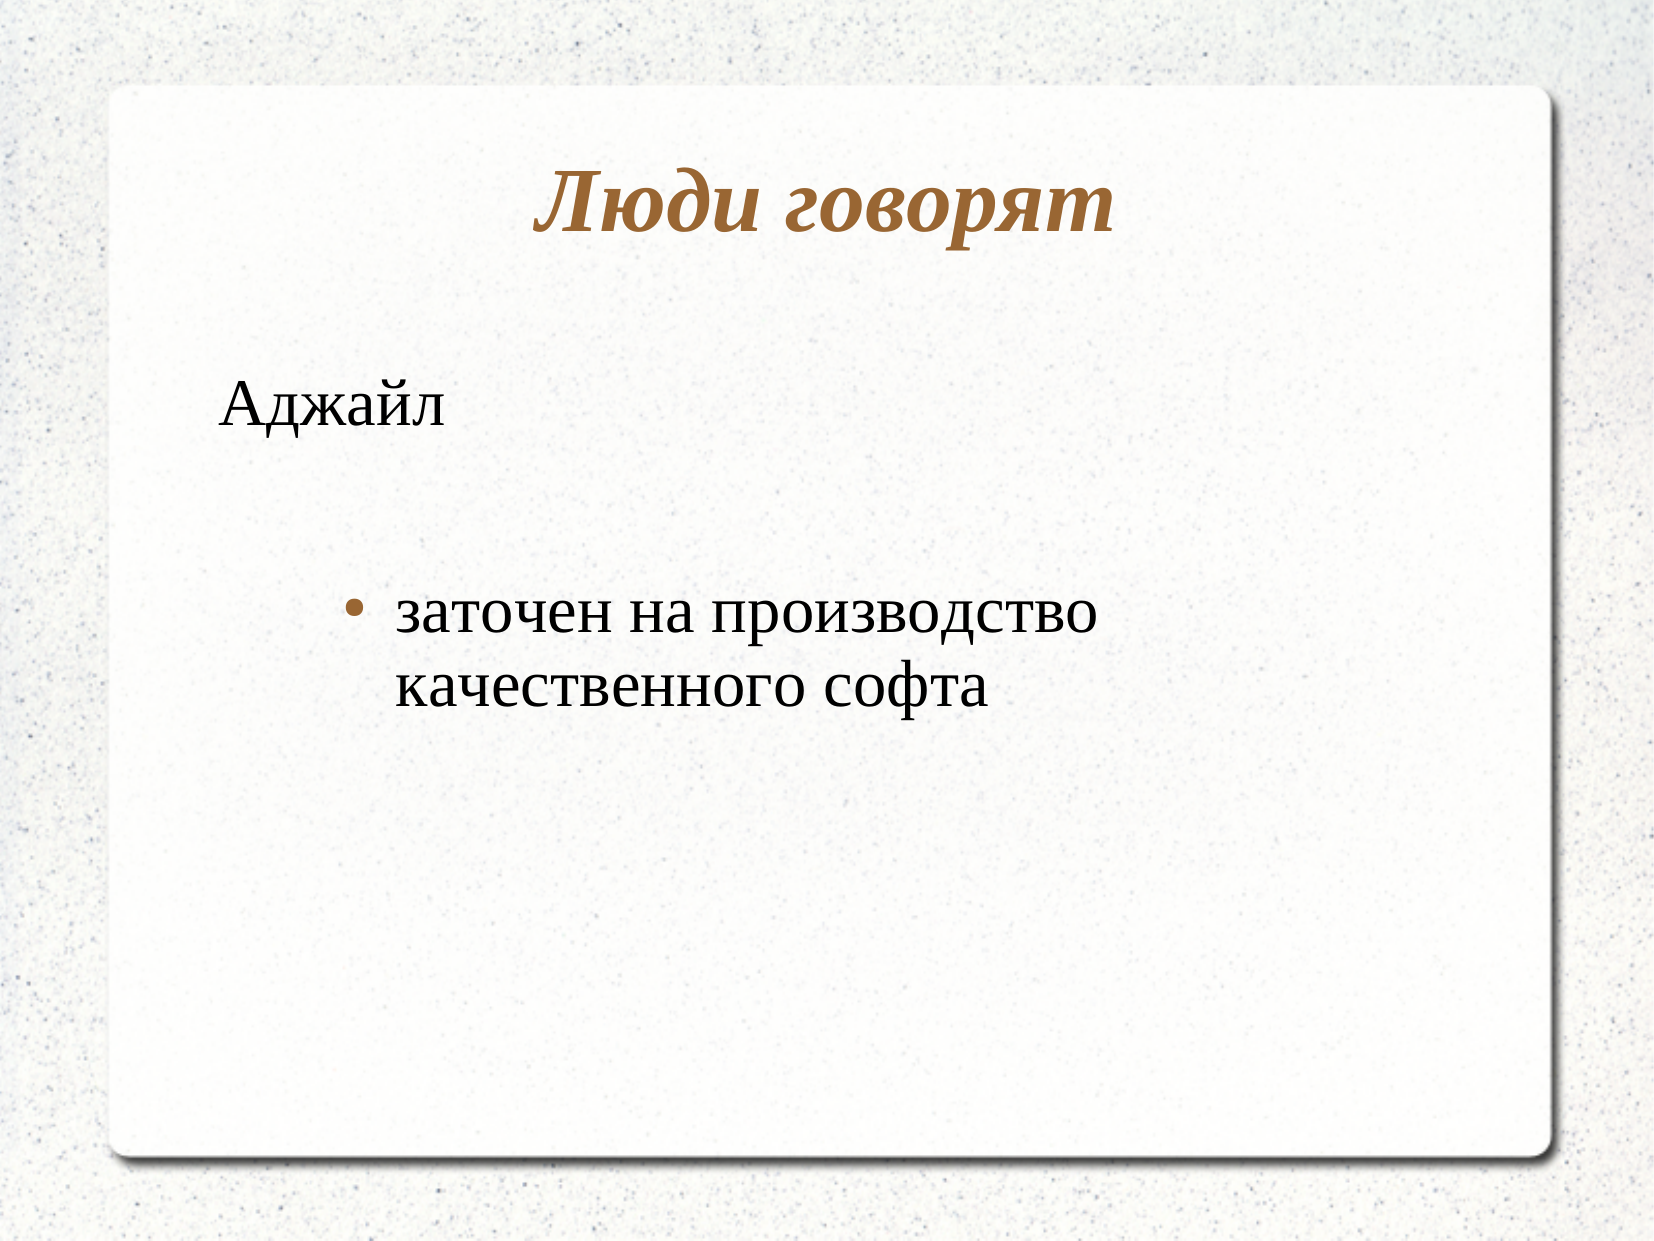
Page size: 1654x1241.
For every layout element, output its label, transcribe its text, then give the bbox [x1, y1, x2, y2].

list заточен на производство качественного софта [324, 572, 1402, 837]
picture [0, 0, 1654, 1241]
list Аджайл [147, 366, 1506, 481]
title Люди говорят [118, 96, 1536, 304]
